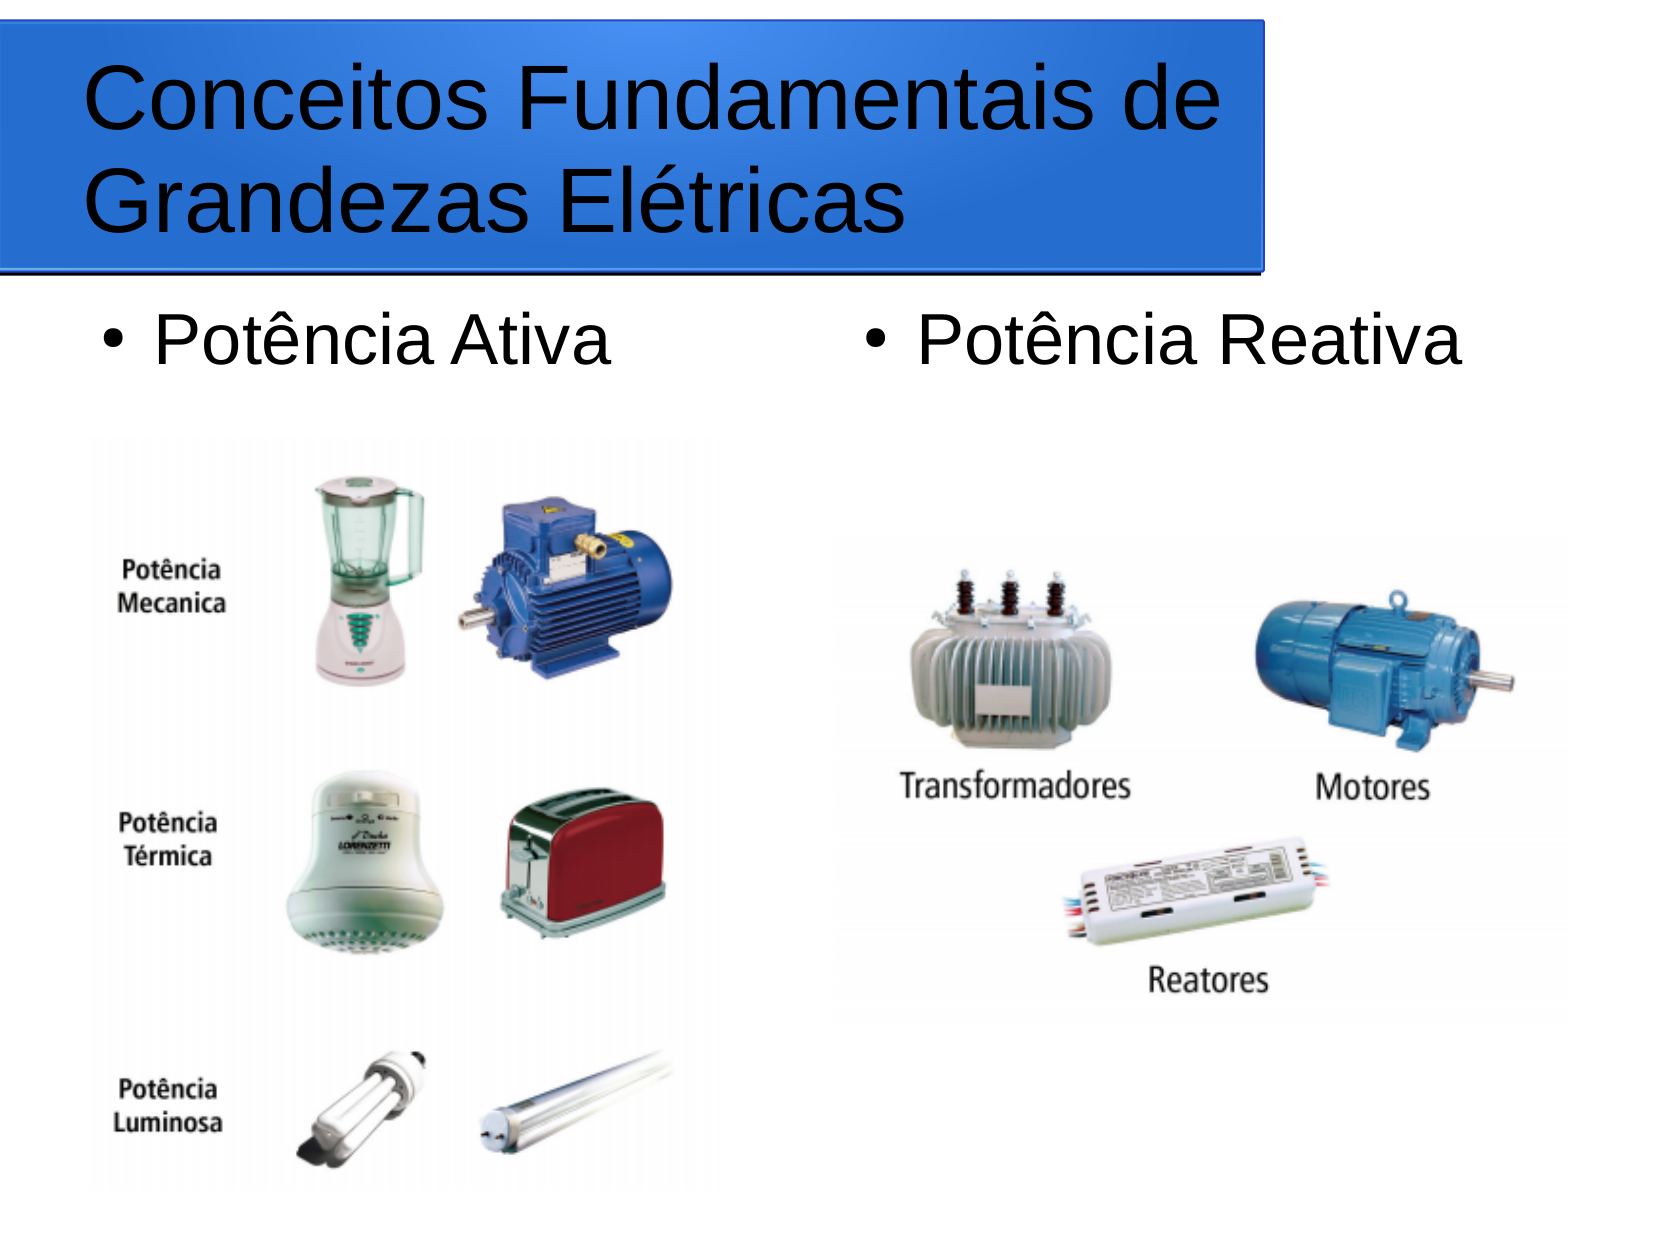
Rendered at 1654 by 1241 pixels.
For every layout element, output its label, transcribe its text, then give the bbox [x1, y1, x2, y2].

picture [82, 436, 721, 1191]
title Conceitos Fundamentais de Grandezas Elétricas [82, 47, 1235, 253]
list Potência Reativa [845, 299, 1572, 531]
picture [826, 531, 1606, 1028]
list Potência Ativa [82, 299, 809, 1019]
